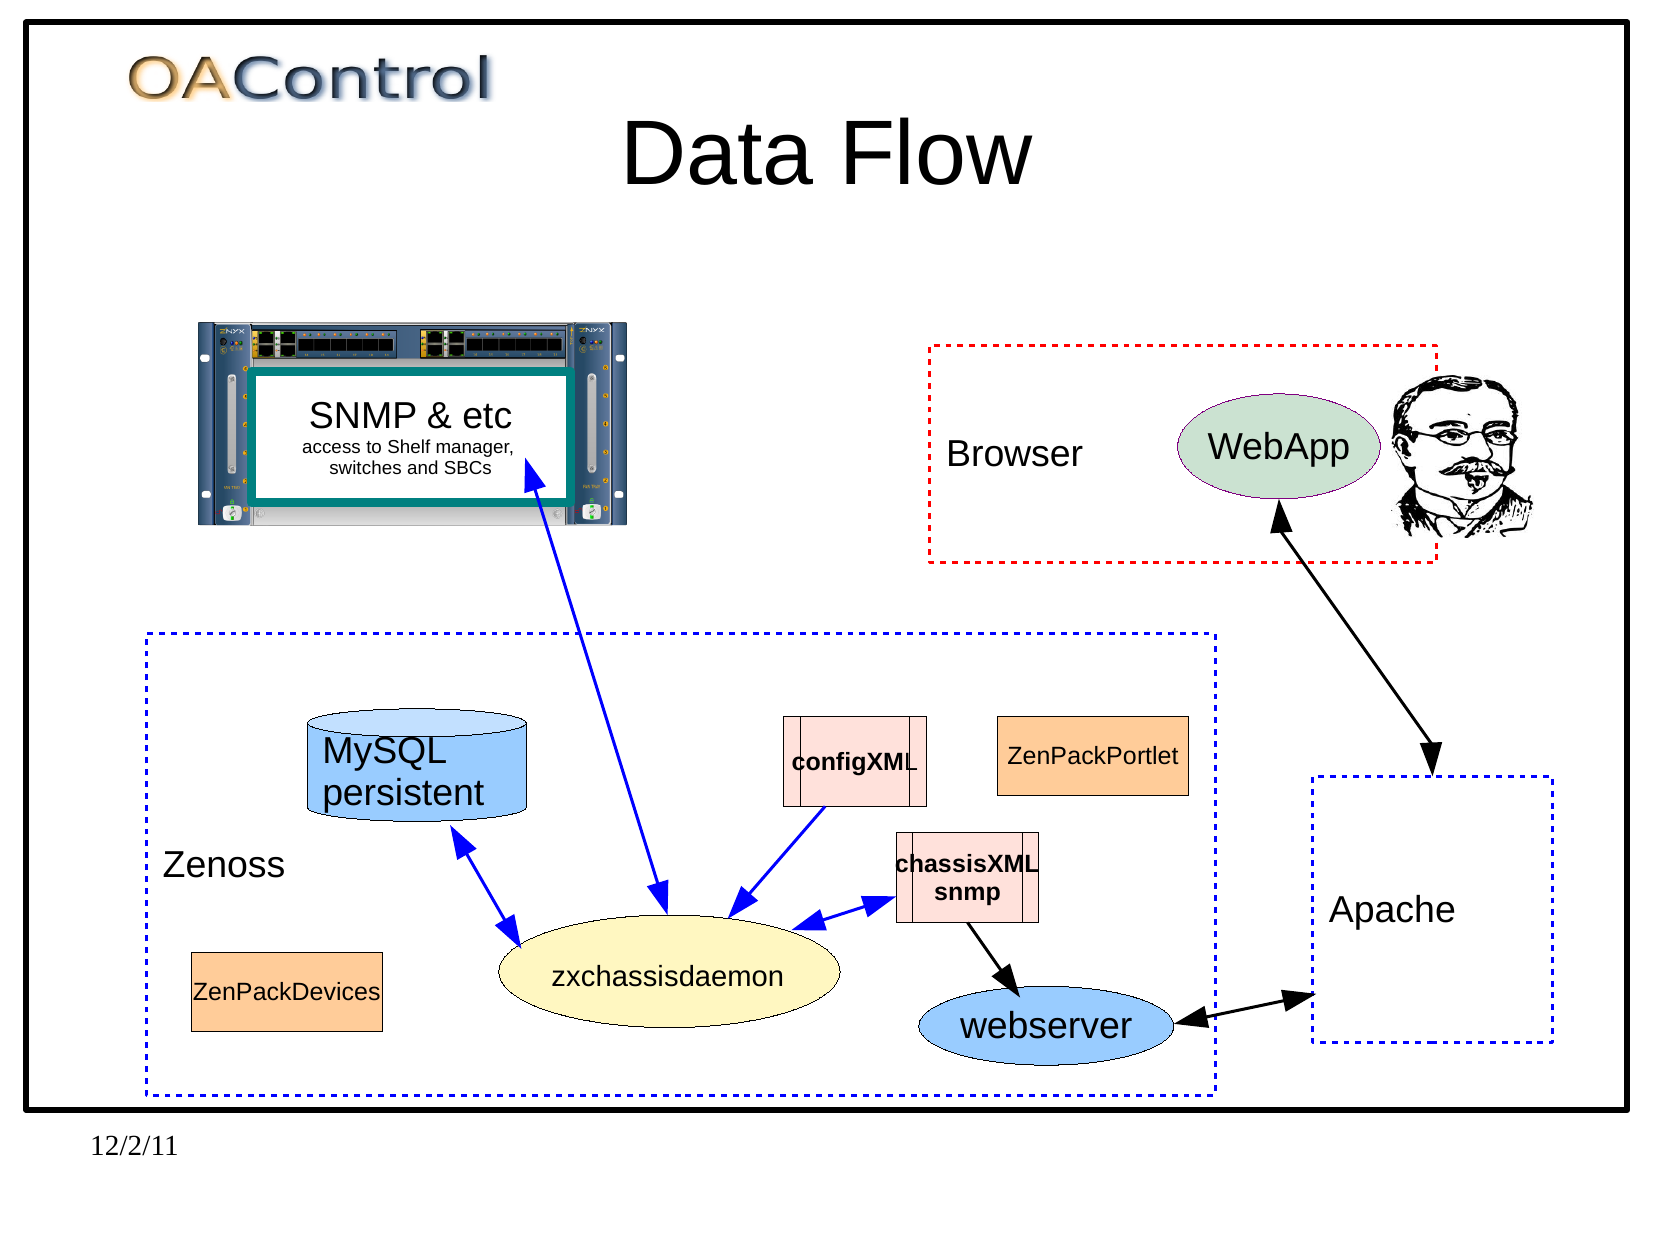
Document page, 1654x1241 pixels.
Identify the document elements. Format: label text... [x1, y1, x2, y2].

title Data Flow [82, 49, 1571, 257]
text_box MySQL persistent [307, 722, 563, 822]
picture [198, 322, 627, 526]
text_box ZenPackPortlet [997, 716, 1189, 796]
text_box chassisXML snmp [896, 832, 1039, 923]
text_box Apache [1312, 776, 1553, 1043]
text_box webserver [918, 986, 1174, 1066]
text_box configXML [784, 716, 926, 807]
text_box Browser [929, 345, 1437, 563]
text_box [498, 915, 830, 1007]
text_box ZenPackDevices [191, 952, 383, 1032]
text_box Zenoss [582, 633, 1216, 1023]
text_box WebApp [1177, 393, 1381, 499]
text_box SNMP & etc access to Shelf manager, switches and SBCs [251, 371, 571, 503]
picture [1391, 375, 1534, 538]
text_box zxchassisdaemon [536, 952, 841, 1028]
text_box Zenoss [146, 633, 1216, 1096]
